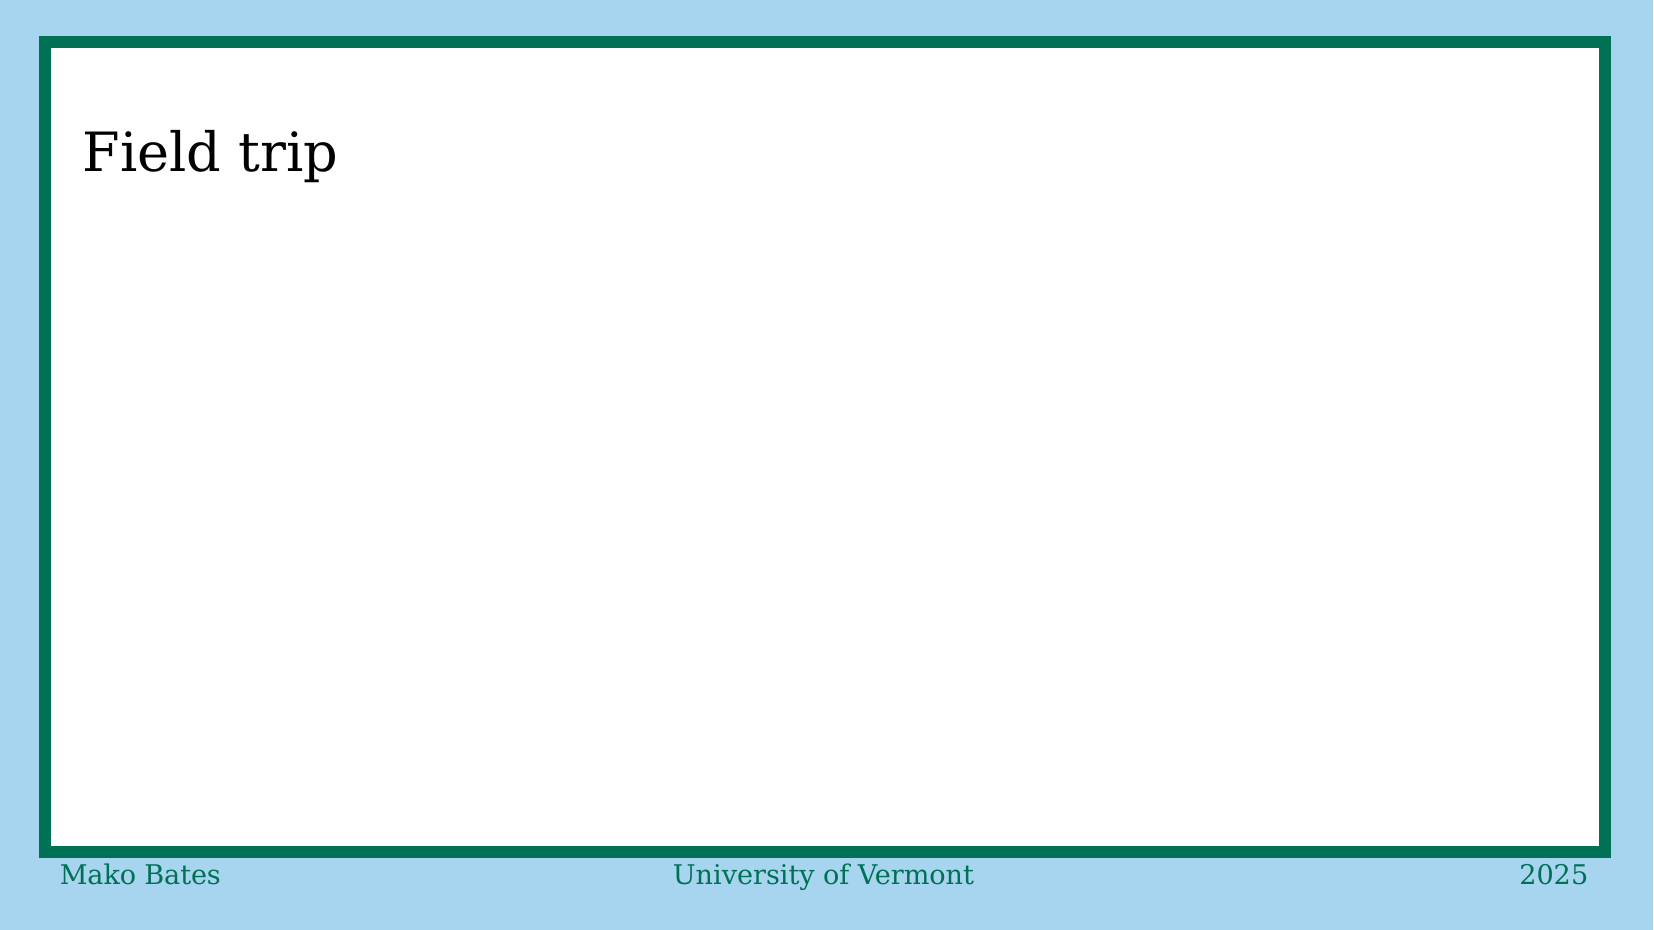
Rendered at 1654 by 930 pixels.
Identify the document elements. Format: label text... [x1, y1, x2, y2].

text_box [687, 864, 691, 877]
title Field trip [82, 101, 1571, 205]
